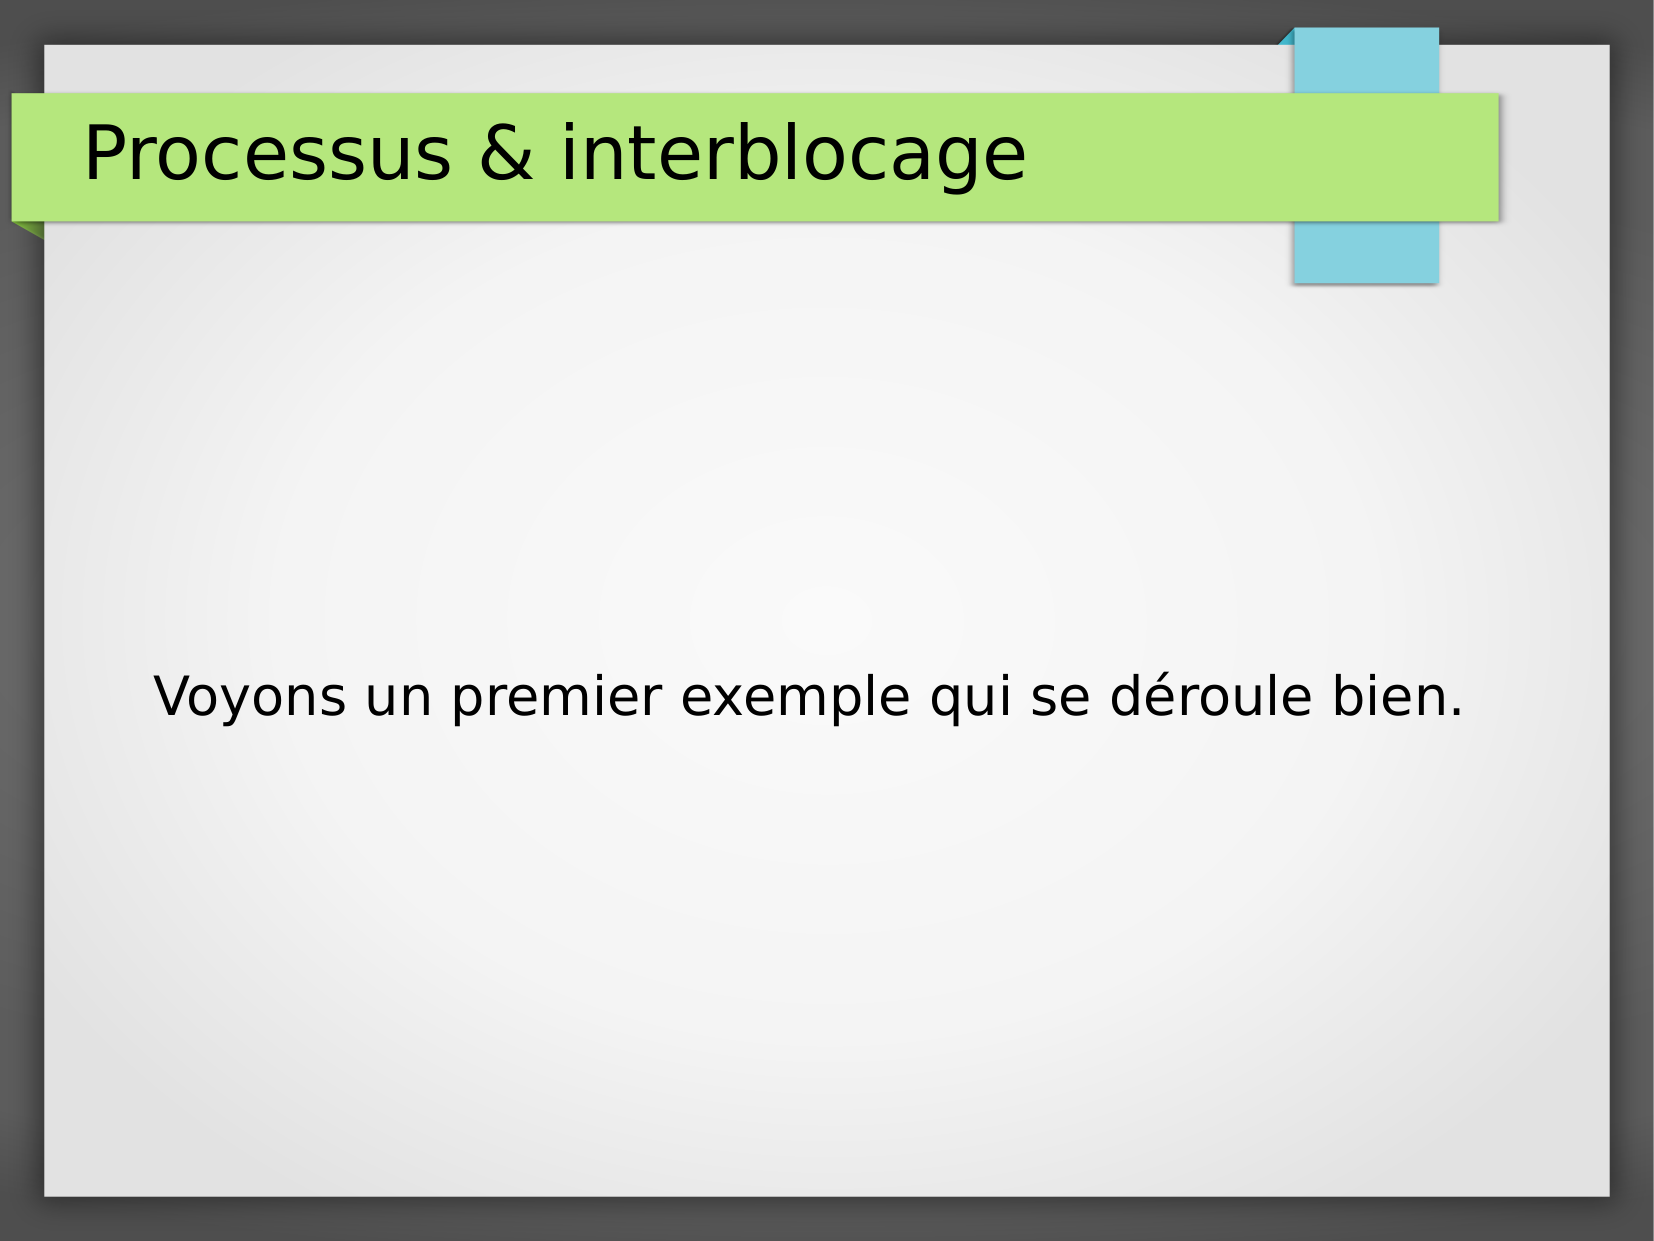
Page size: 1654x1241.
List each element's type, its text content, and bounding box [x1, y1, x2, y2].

title Processus & interblocage [82, 94, 1264, 213]
list Voyons un premier exemple qui se déroule bien. [82, 295, 1571, 1015]
picture [0, 0, 1654, 1241]
